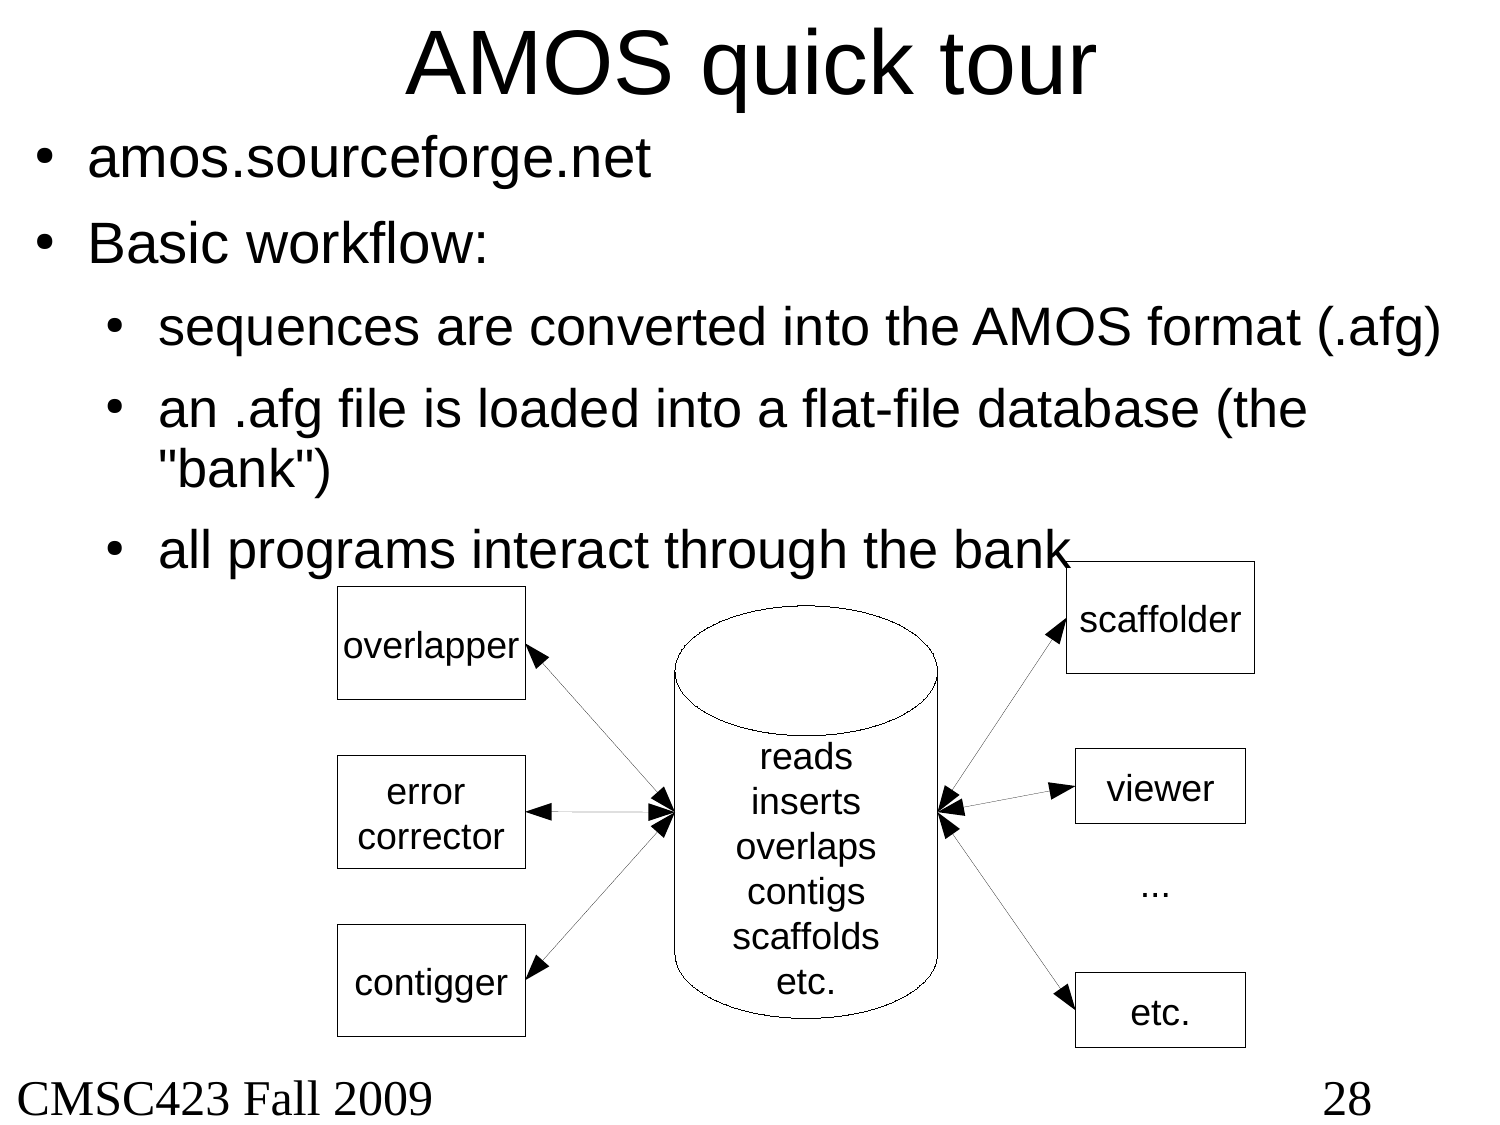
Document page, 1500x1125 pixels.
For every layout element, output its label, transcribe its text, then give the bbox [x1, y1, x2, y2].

text_box contigger [337, 924, 526, 1037]
text_box scaffolder [1066, 561, 1255, 674]
text_box ... [1125, 853, 1187, 913]
title AMOS quick tour [19, 9, 1485, 116]
text_box etc. [1075, 972, 1246, 1048]
text_box reads inserts overlaps contigs scaffolds etc. [674, 605, 938, 1019]
list amos.sourceforge.net Basic workflow: sequences are converted into the AMOS format (.afg) an .afg file is loaded into a flat-file database (the "bank") all programs interact through the bank [16, 124, 1485, 1072]
text_box overlapper [337, 586, 526, 700]
text_box viewer [1075, 748, 1246, 824]
text_box error corrector [337, 755, 526, 869]
